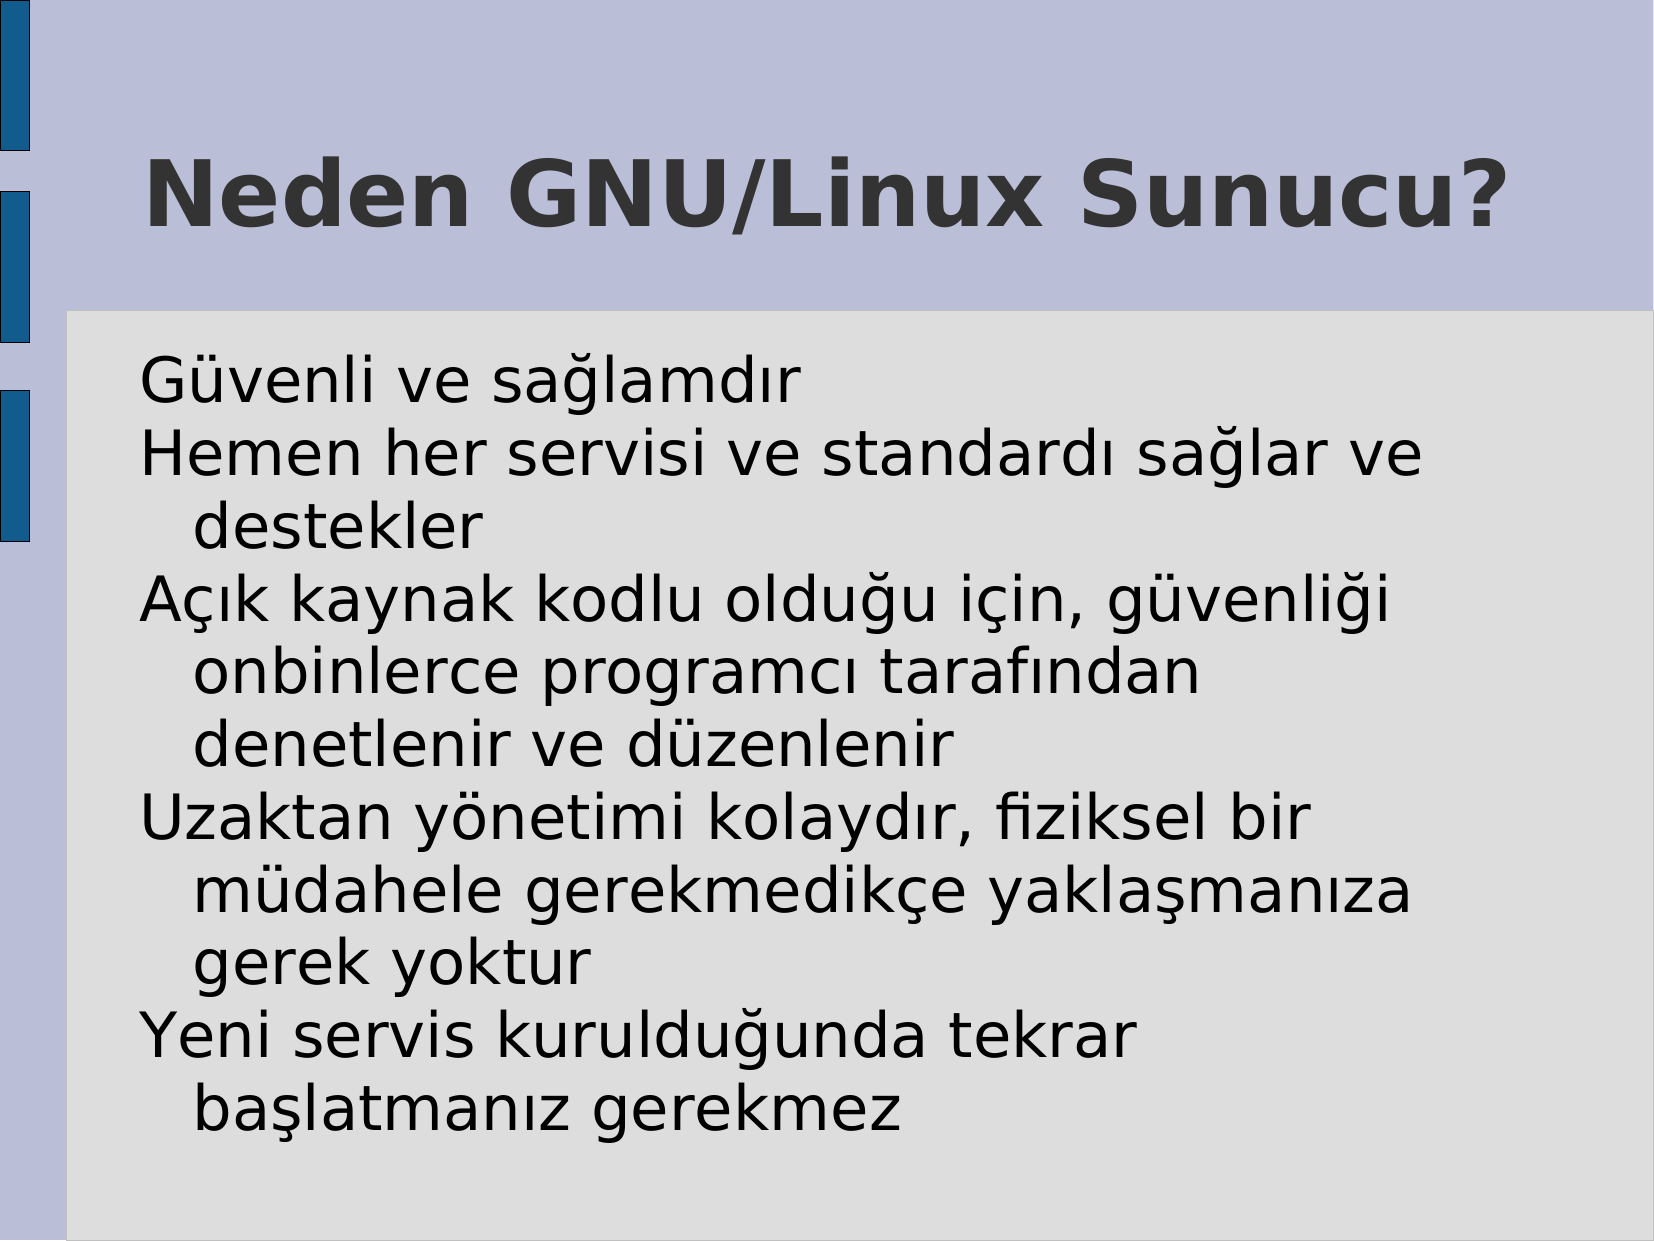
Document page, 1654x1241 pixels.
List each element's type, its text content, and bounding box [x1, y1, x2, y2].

list Güvenli ve sağlamdır Hemen her servisi ve standardı sağlar ve destekler Açık kaynak kodlu olduğu için, güvenliği onbinlerce programcı tarafından denetlenir ve düzenlenir Uzaktan yönetimi kolaydır, fiziksel bir müdahele gerekmedikçe yaklaşmanıza gerek yoktur Yeni servis kurulduğunda tekrar başlatmanız gerekmez [121, 344, 1534, 1146]
title Neden GNU/Linux Sunucu? [121, 91, 1534, 299]
